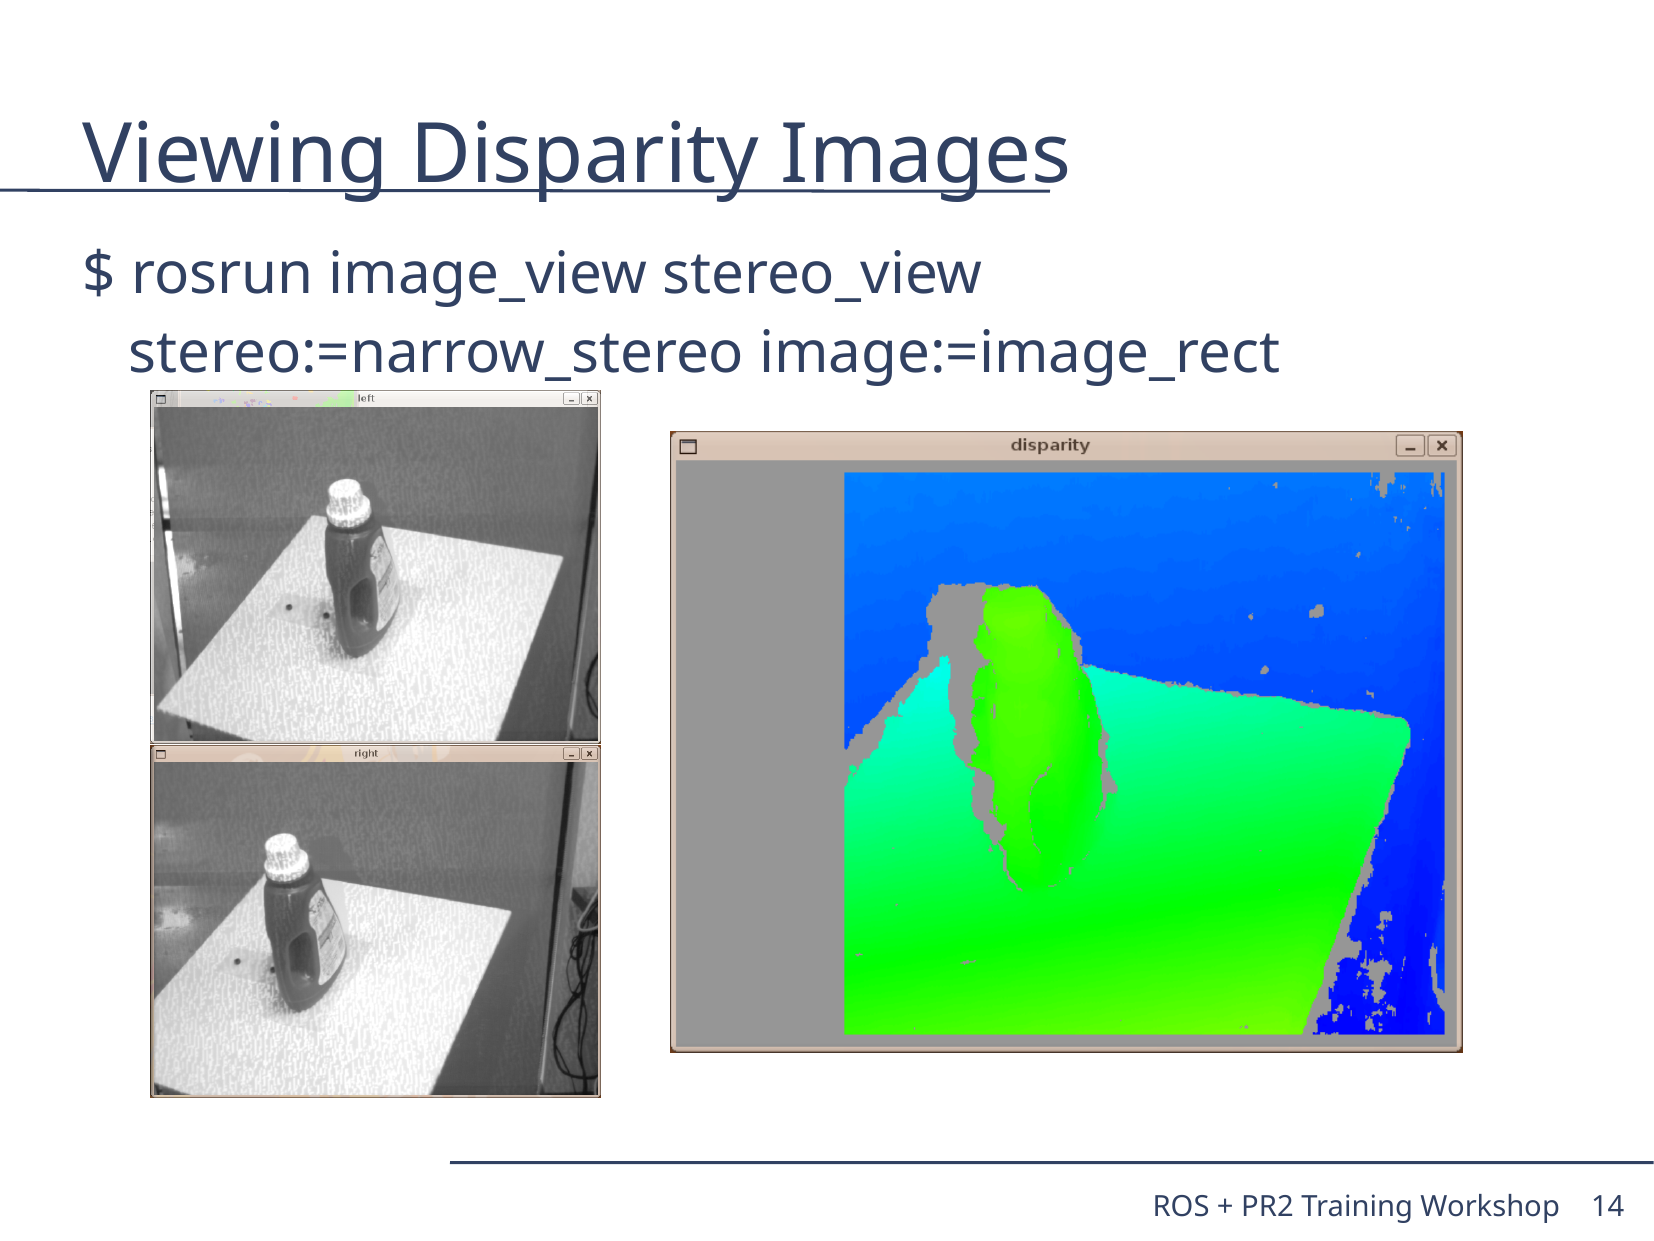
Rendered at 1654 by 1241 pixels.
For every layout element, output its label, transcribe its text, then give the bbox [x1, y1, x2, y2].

list $ rosrun image_view stereo_view stereo:=narrow_stereo image:=image_rect [82, 231, 1651, 391]
picture [150, 390, 601, 744]
picture [150, 745, 601, 1098]
title Viewing Disparity Images [82, 75, 1571, 226]
picture [670, 431, 1463, 1053]
